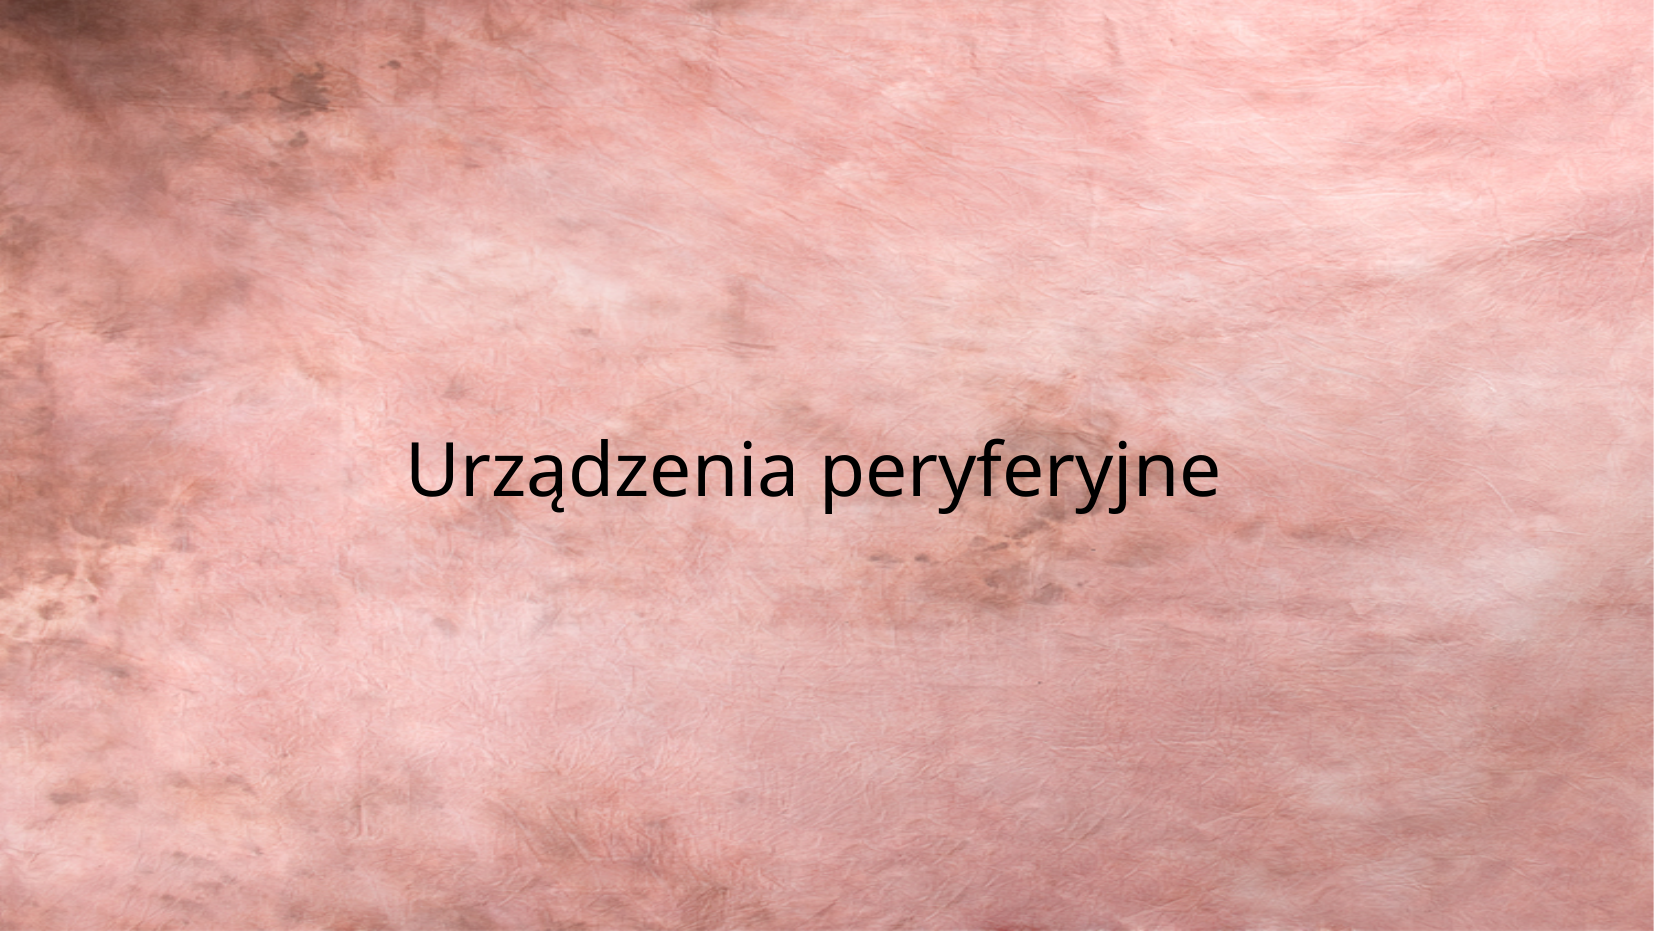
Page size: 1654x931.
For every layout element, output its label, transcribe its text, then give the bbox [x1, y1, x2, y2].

title Urządzenia peryferyjne [60, 390, 1549, 546]
picture [0, 0, 1654, 931]
